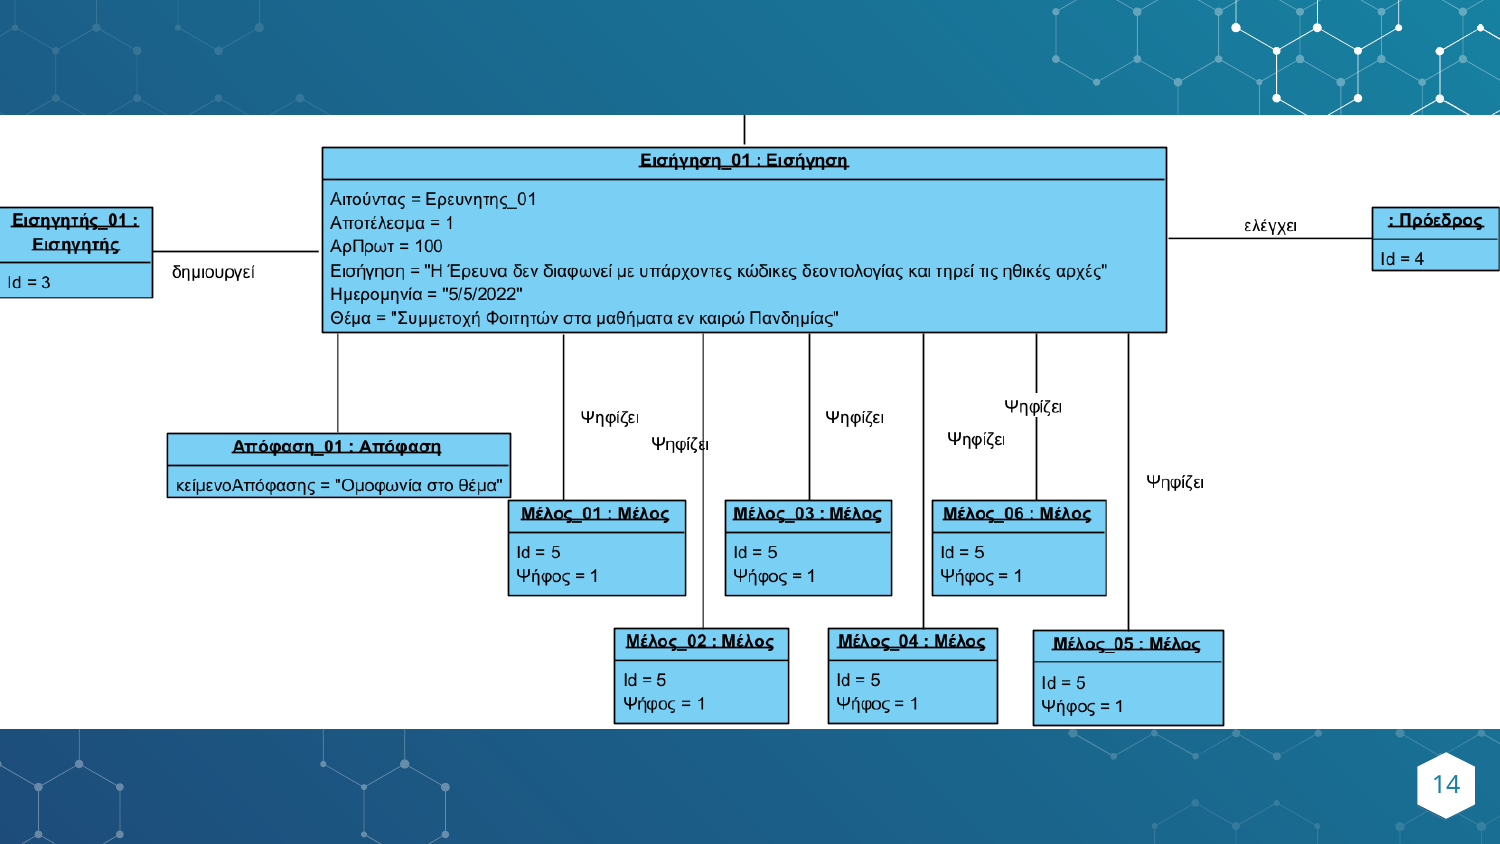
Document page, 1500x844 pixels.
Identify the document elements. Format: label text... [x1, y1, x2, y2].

slide_number <αριθμός> [1417, 752, 1475, 819]
picture [0, 115, 1500, 729]
